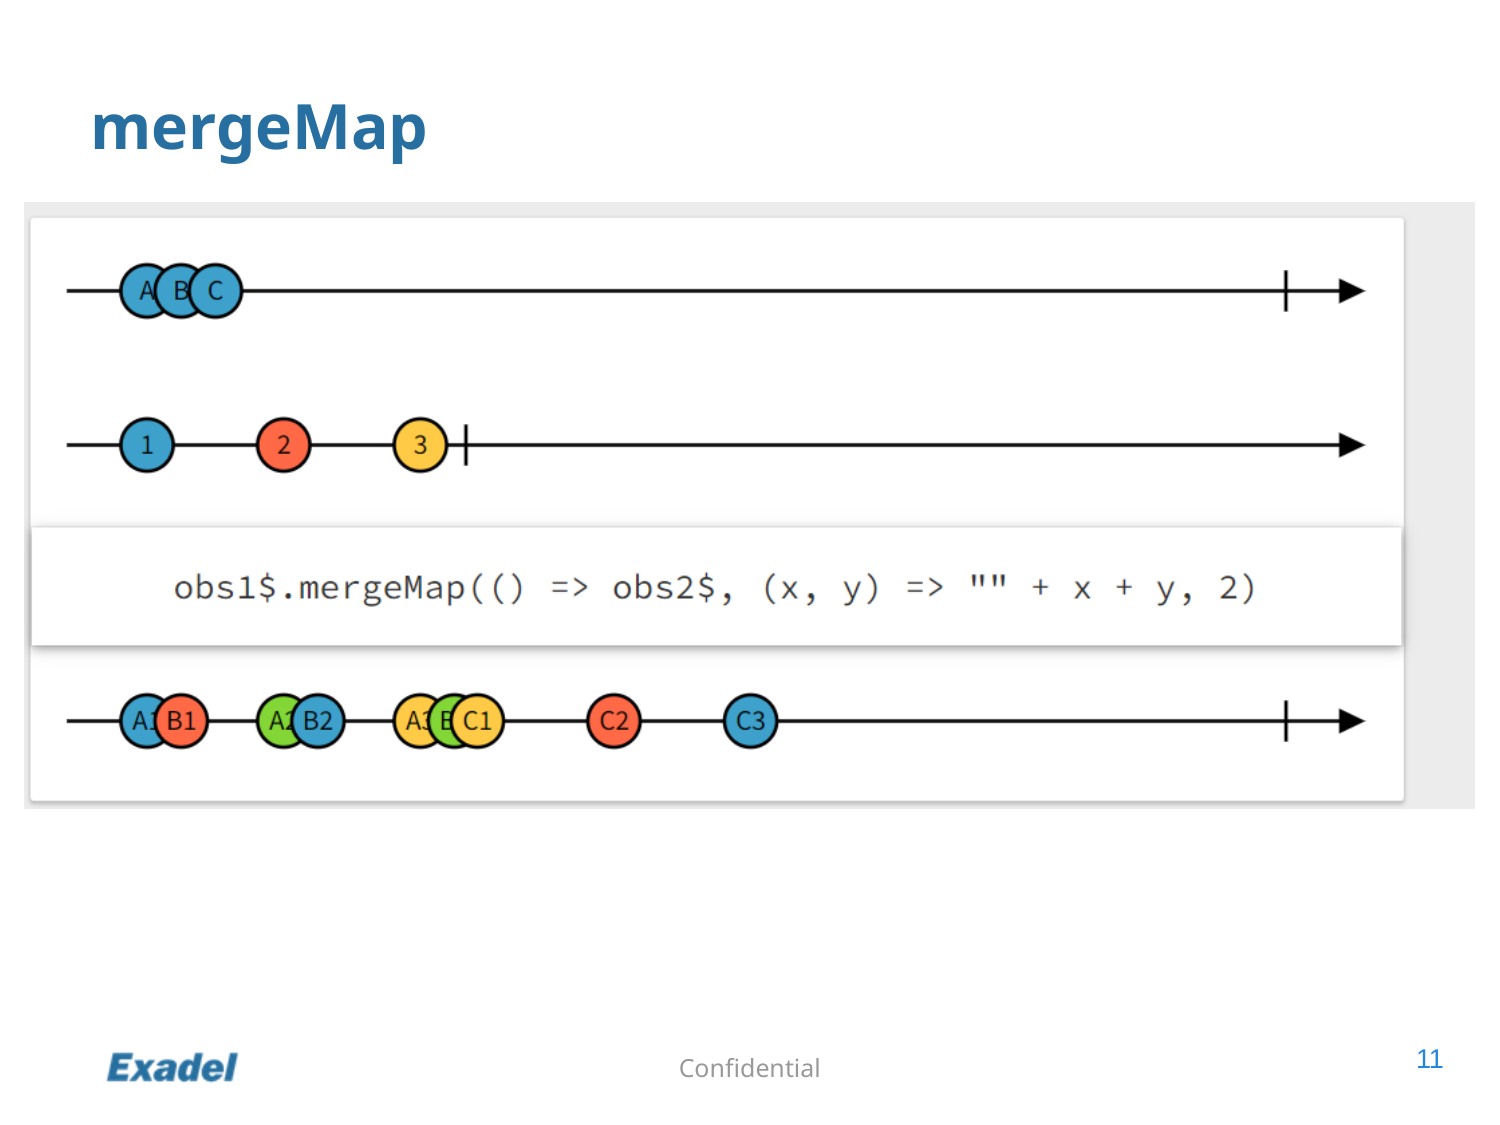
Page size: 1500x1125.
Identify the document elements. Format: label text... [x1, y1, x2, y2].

title mergeMap [75, 57, 1425, 178]
picture [24, 202, 1475, 809]
slide_number <number> [1369, 1014, 1460, 1101]
picture [75, 1039, 282, 1102]
